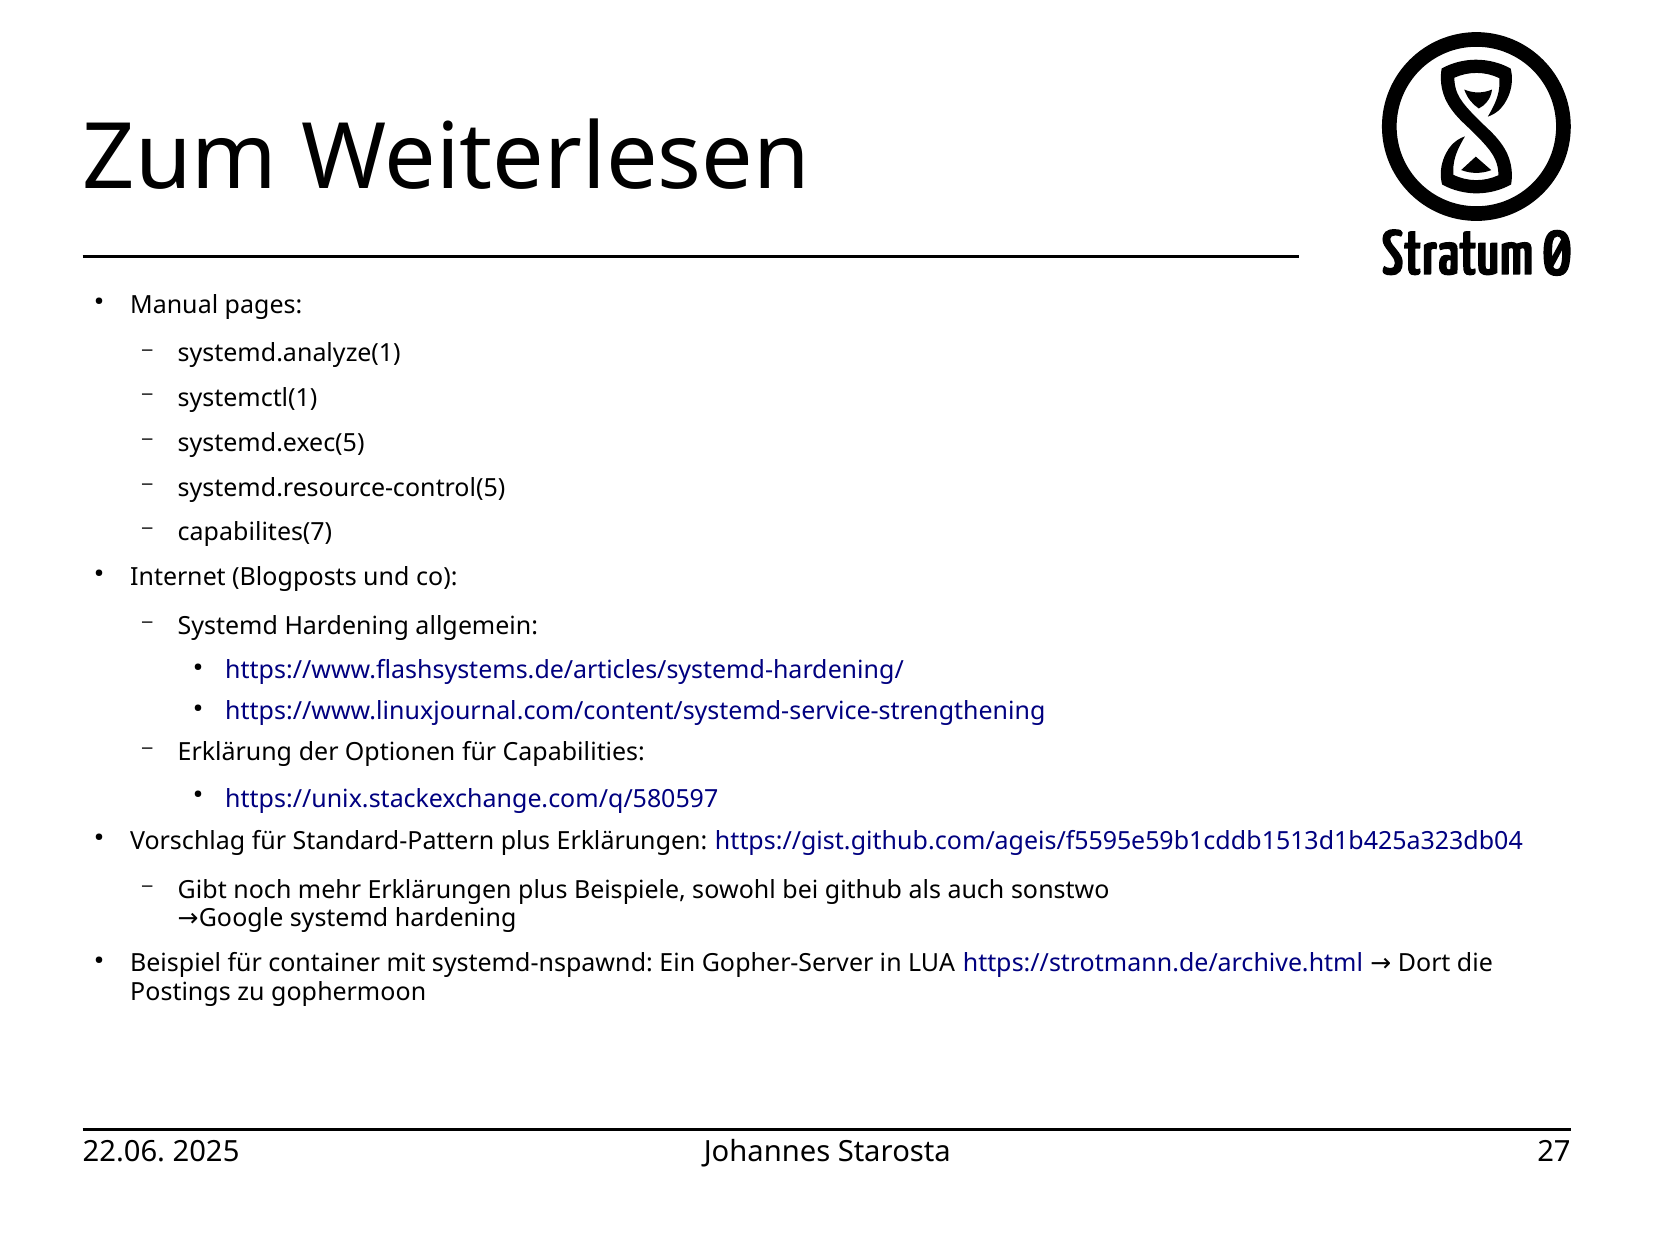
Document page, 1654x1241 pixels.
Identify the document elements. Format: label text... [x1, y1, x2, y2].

list Manual pages: systemd.analyze(1) systemctl(1) systemd.exec(5) systemd.resource-control(5) capabilites(7) Internet (Blogposts und co): Systemd Hardening allgemein: https://www.flashsystems.de/articles/systemd-hardening/ https://www.linuxjournal.com/content/systemd-service-strengthening Erklärung der Optionen für Capabilities: https://unix.stackexchange.com/q/580597 Vorschlag für Standard-Pattern plus Erklärungen: https://gist.github.com/ageis/f5595e59b1cddb1513d1b425a323db04 Gibt noch mehr Erklärungen plus Beispiele, sowohl bei github als auch sonstwo →Google systemd hardening Beispiel für container mit systemd-nspawnd: Ein Gopher-Server in LUA https://strotmann.de/archive.html → Dort die Postings zu gophermoon [82, 290, 1538, 1010]
title Zum Weiterlesen [82, 49, 1300, 257]
